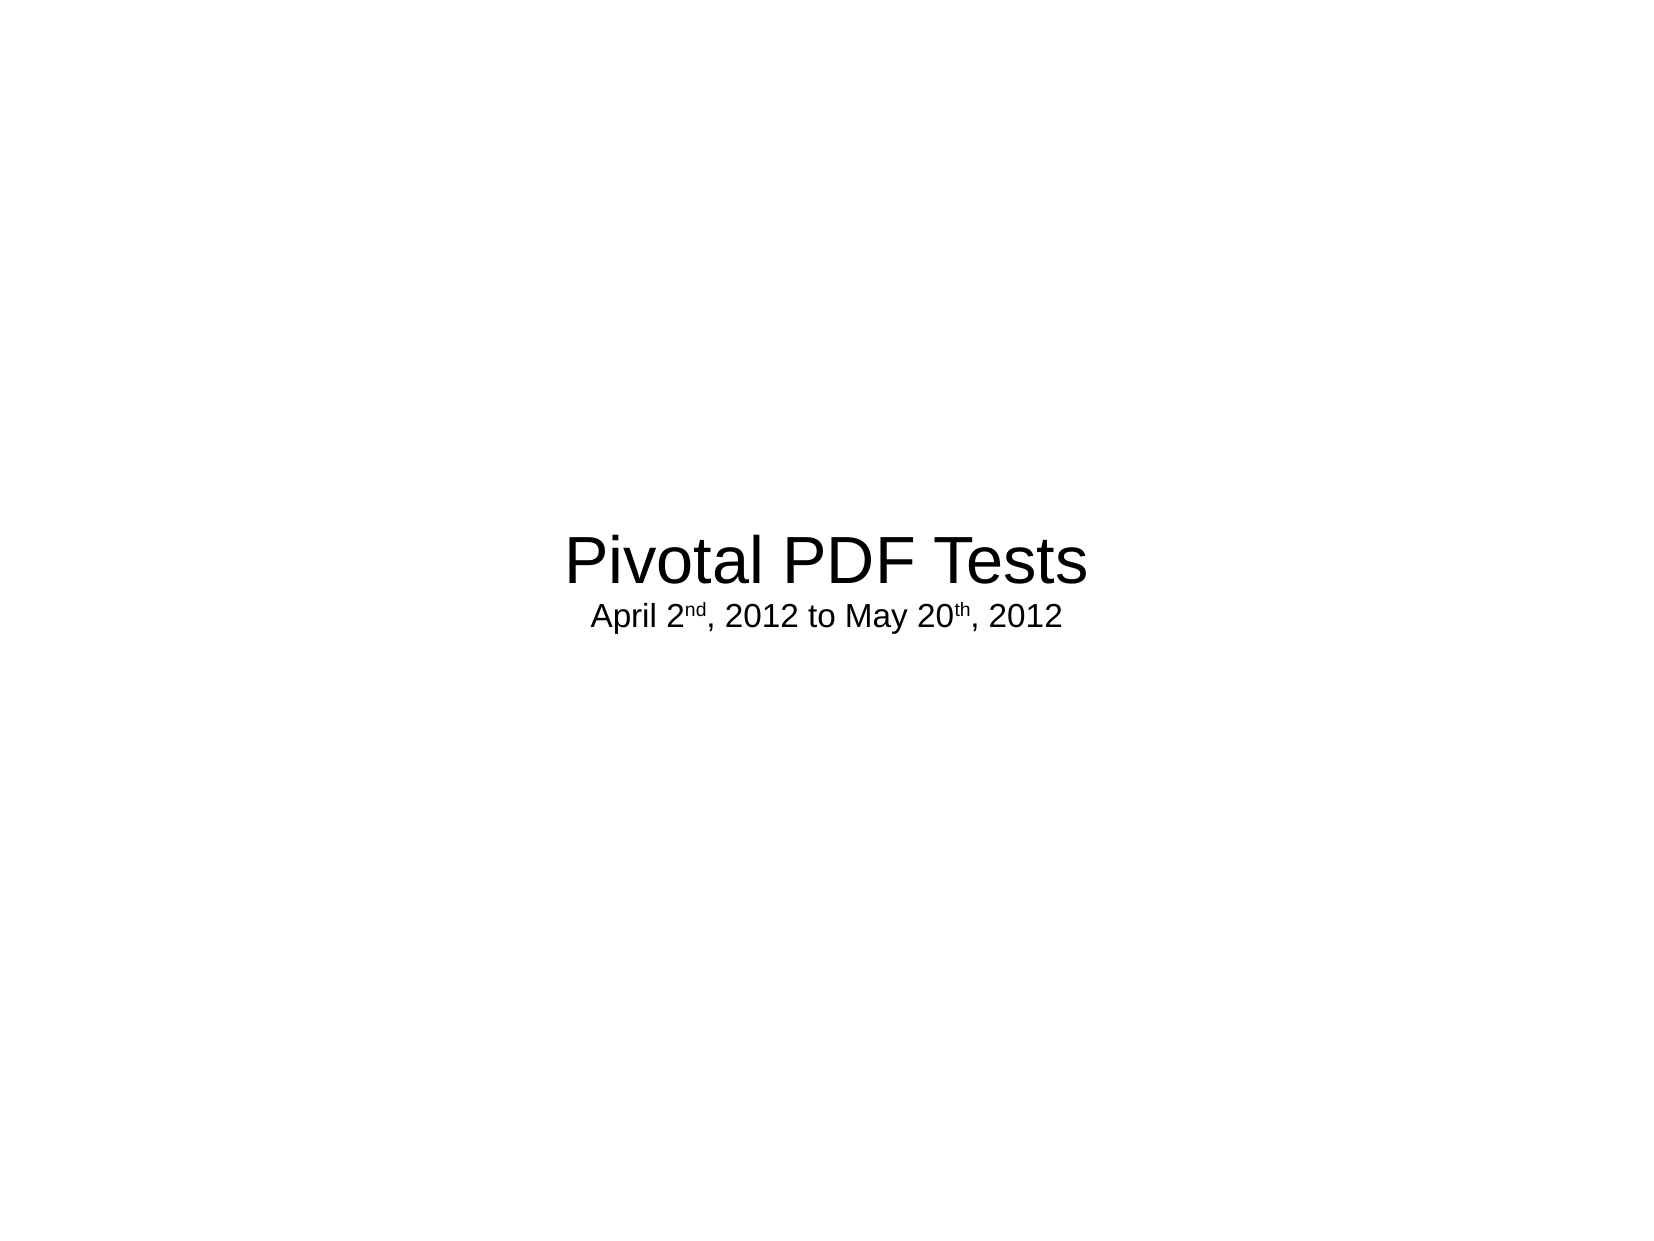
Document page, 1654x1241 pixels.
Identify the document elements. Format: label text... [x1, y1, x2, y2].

subtitle Pivotal PDF Tests April 2nd, 2012 to May 20th, 2012 [82, 49, 1571, 1109]
